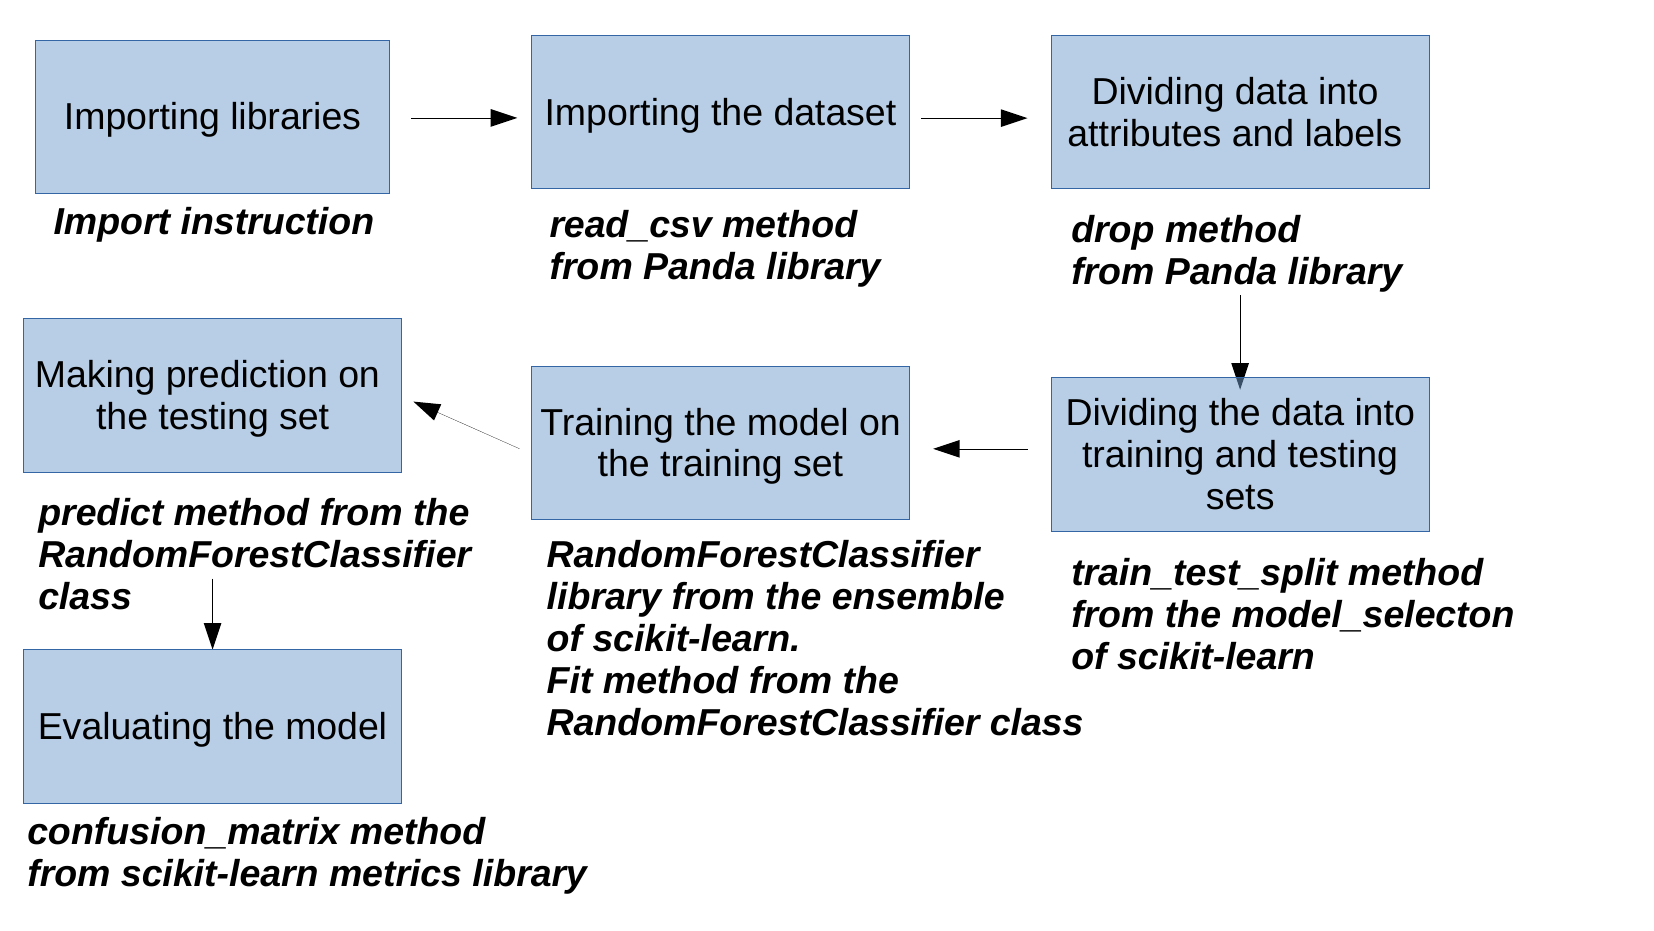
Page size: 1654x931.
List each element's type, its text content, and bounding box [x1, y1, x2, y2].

text_box Dividing data into attributes and labels [1051, 35, 1430, 189]
text_box Importing libraries [35, 40, 390, 194]
text_box Import instruction [38, 193, 390, 251]
text_box read_csv method from Panda library [534, 196, 896, 296]
text_box RandomForestClassifier library from the ensemble of scikit-learn. Fit method from the RandomForestClassifier class [531, 525, 1099, 751]
text_box Dividing the data into training and testing sets [1051, 377, 1430, 532]
text_box Evaluating the model [23, 649, 402, 804]
text_box predict method from the RandomForestClassifier class [23, 484, 496, 626]
text_box Training the model on the training set [531, 366, 910, 520]
text_box train_test_split method from the model_selecton of scikit-learn [1099, 544, 1541, 686]
text_box drop method from Panda library [1056, 200, 1418, 300]
text_box Importing the dataset [531, 35, 910, 189]
text_box confusion_matrix method from scikit-learn metrics library [12, 803, 603, 902]
text_box Making prediction on the testing set [23, 318, 402, 473]
